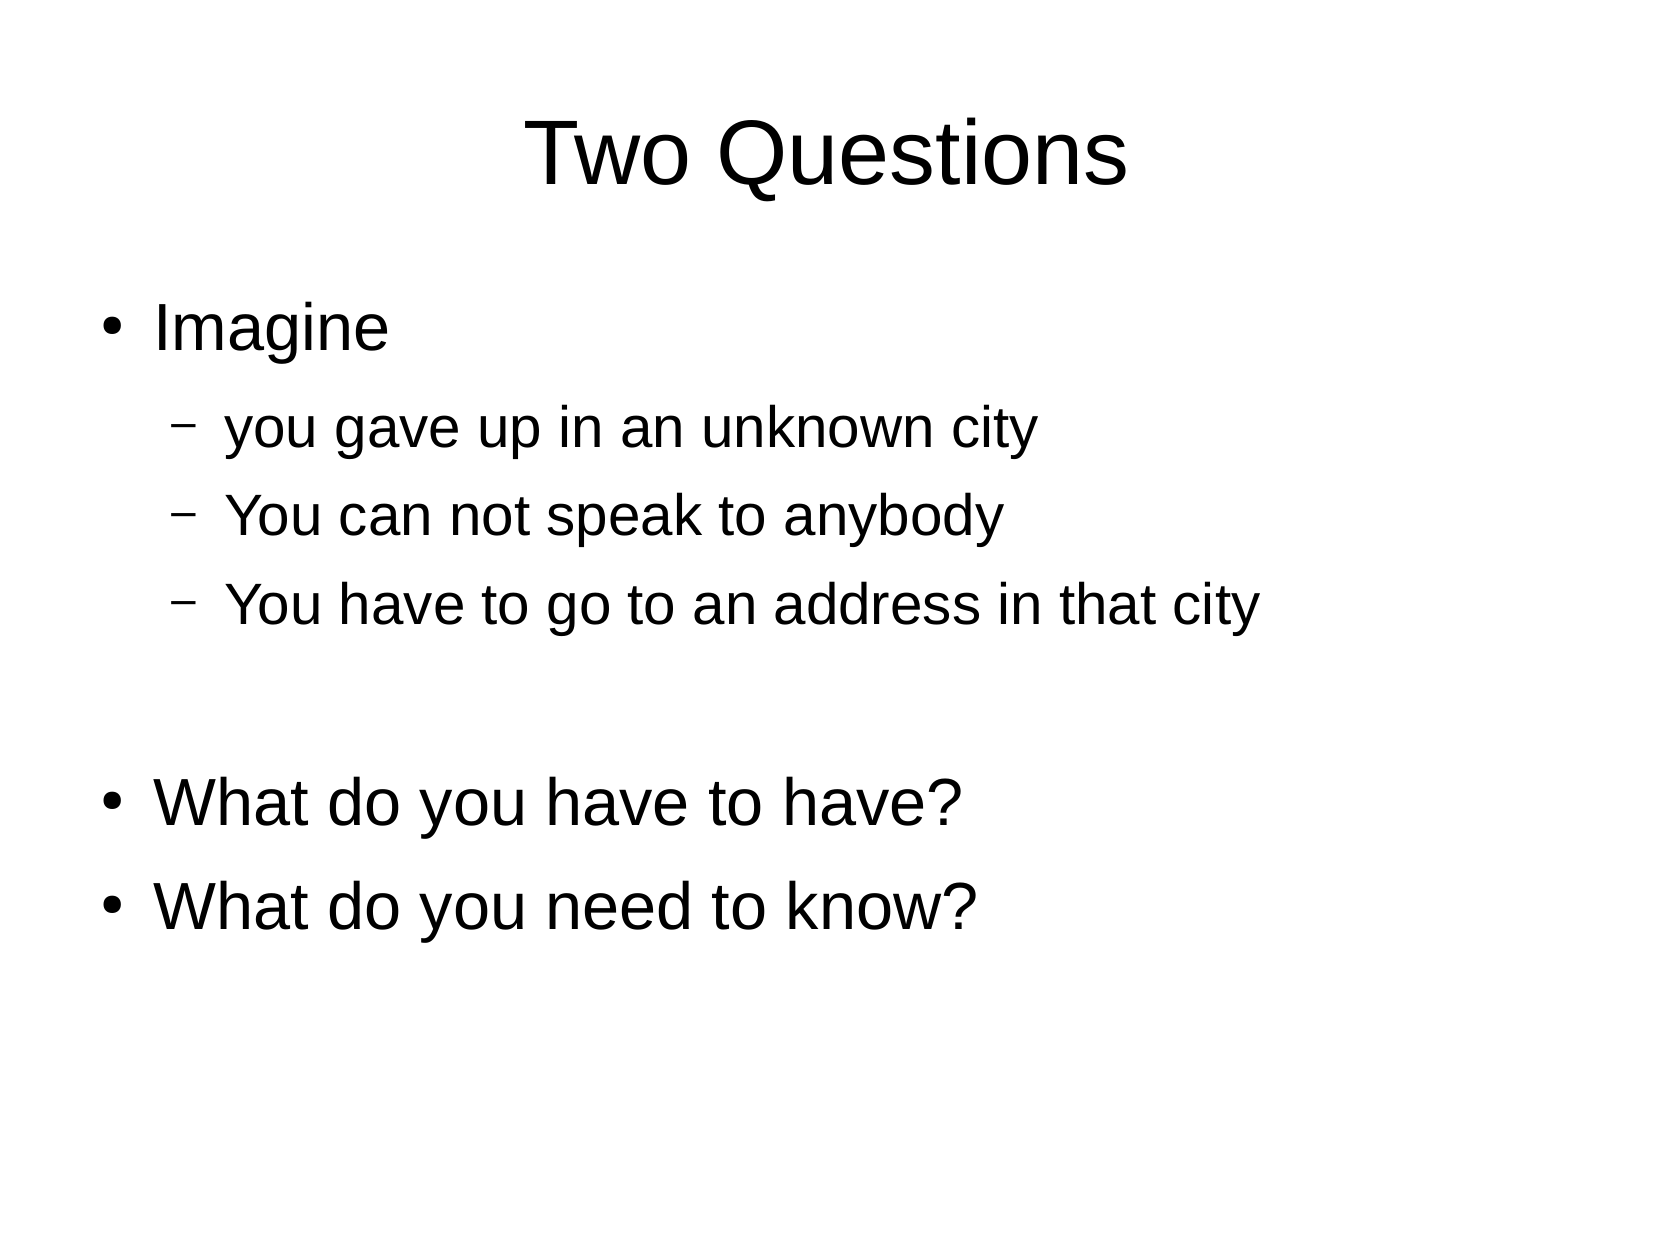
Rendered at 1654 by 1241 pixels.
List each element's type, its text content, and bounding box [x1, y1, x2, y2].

title Two Questions [82, 49, 1571, 257]
list Imagine you gave up in an unknown city You can not speak to anybody You have to go to an address in that city What do you have to have? What do you need to know? [82, 290, 1571, 1010]
